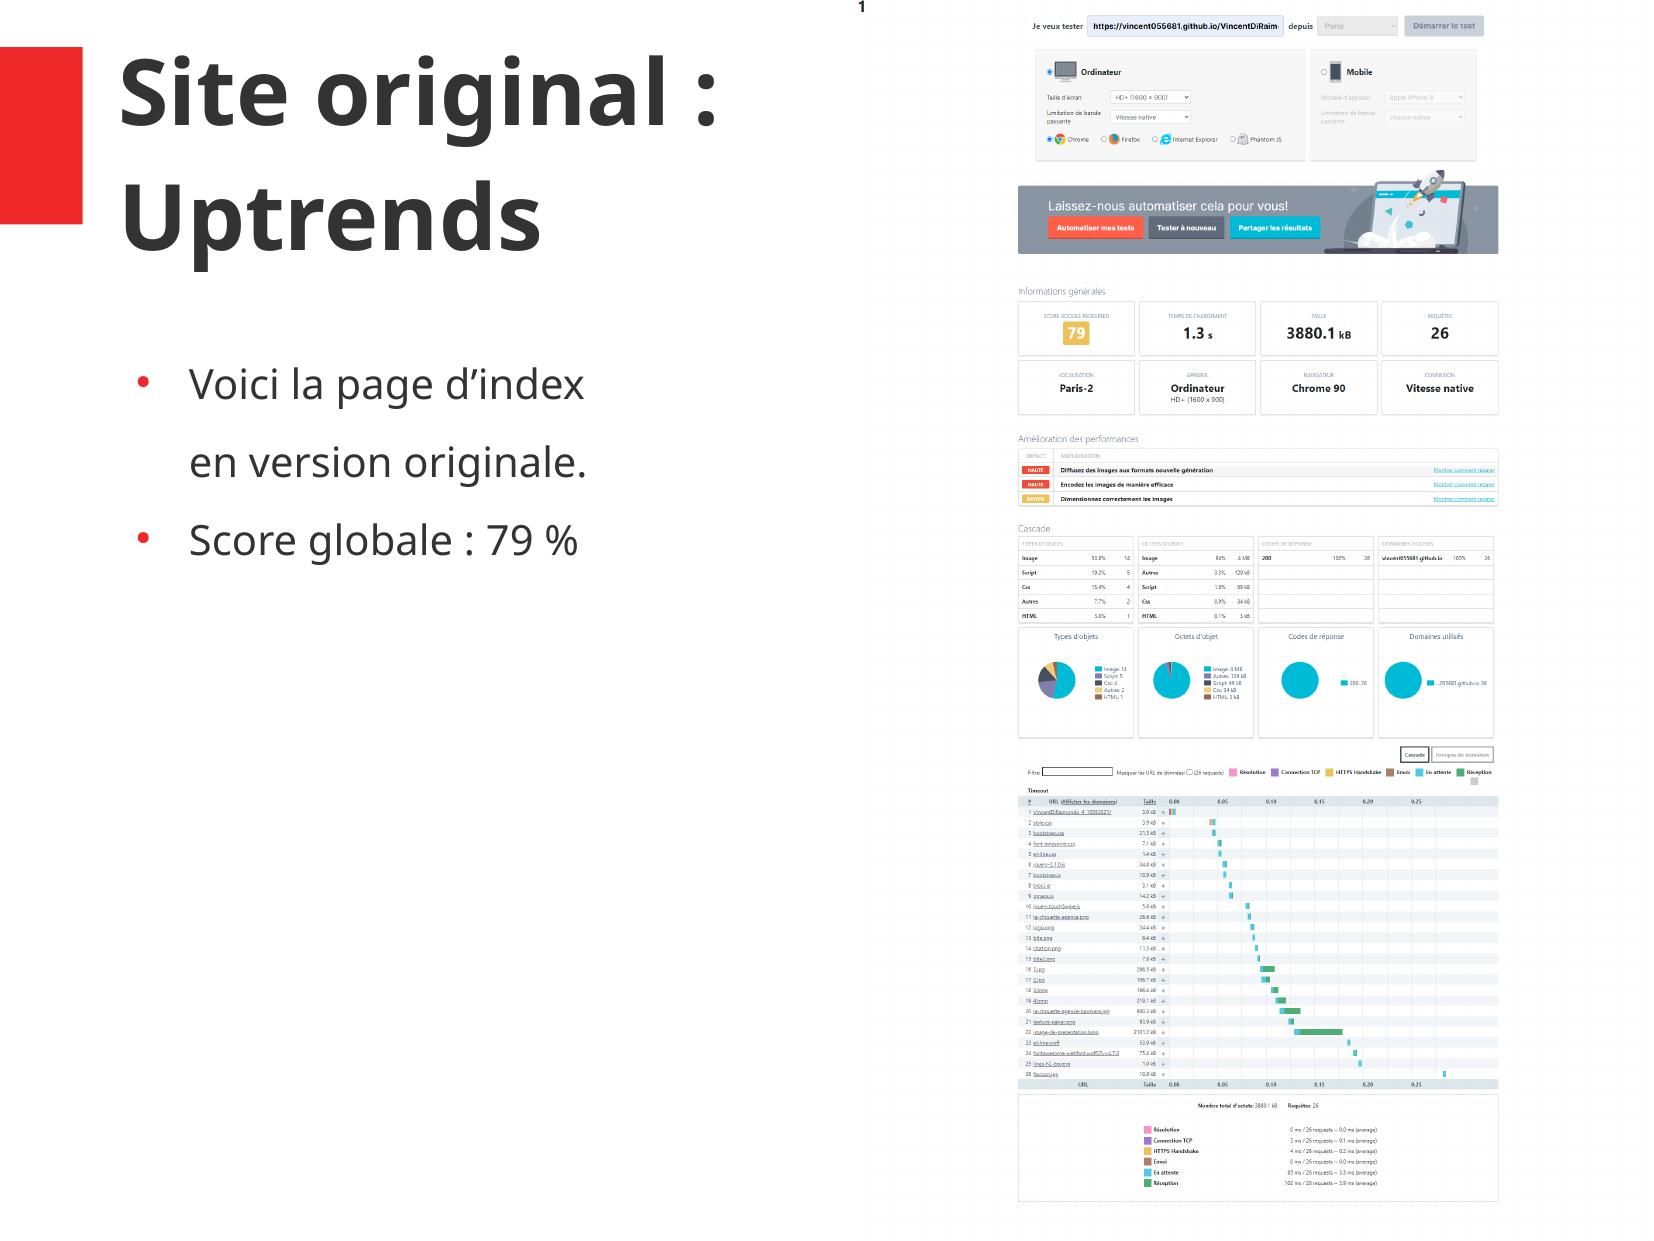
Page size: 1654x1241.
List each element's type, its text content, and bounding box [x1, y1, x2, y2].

picture [858, 0, 1654, 1241]
title Site original : Uptrends [118, 27, 858, 278]
list Voici la page d’index en version originale. Score globale : 79 % [118, 354, 858, 1074]
